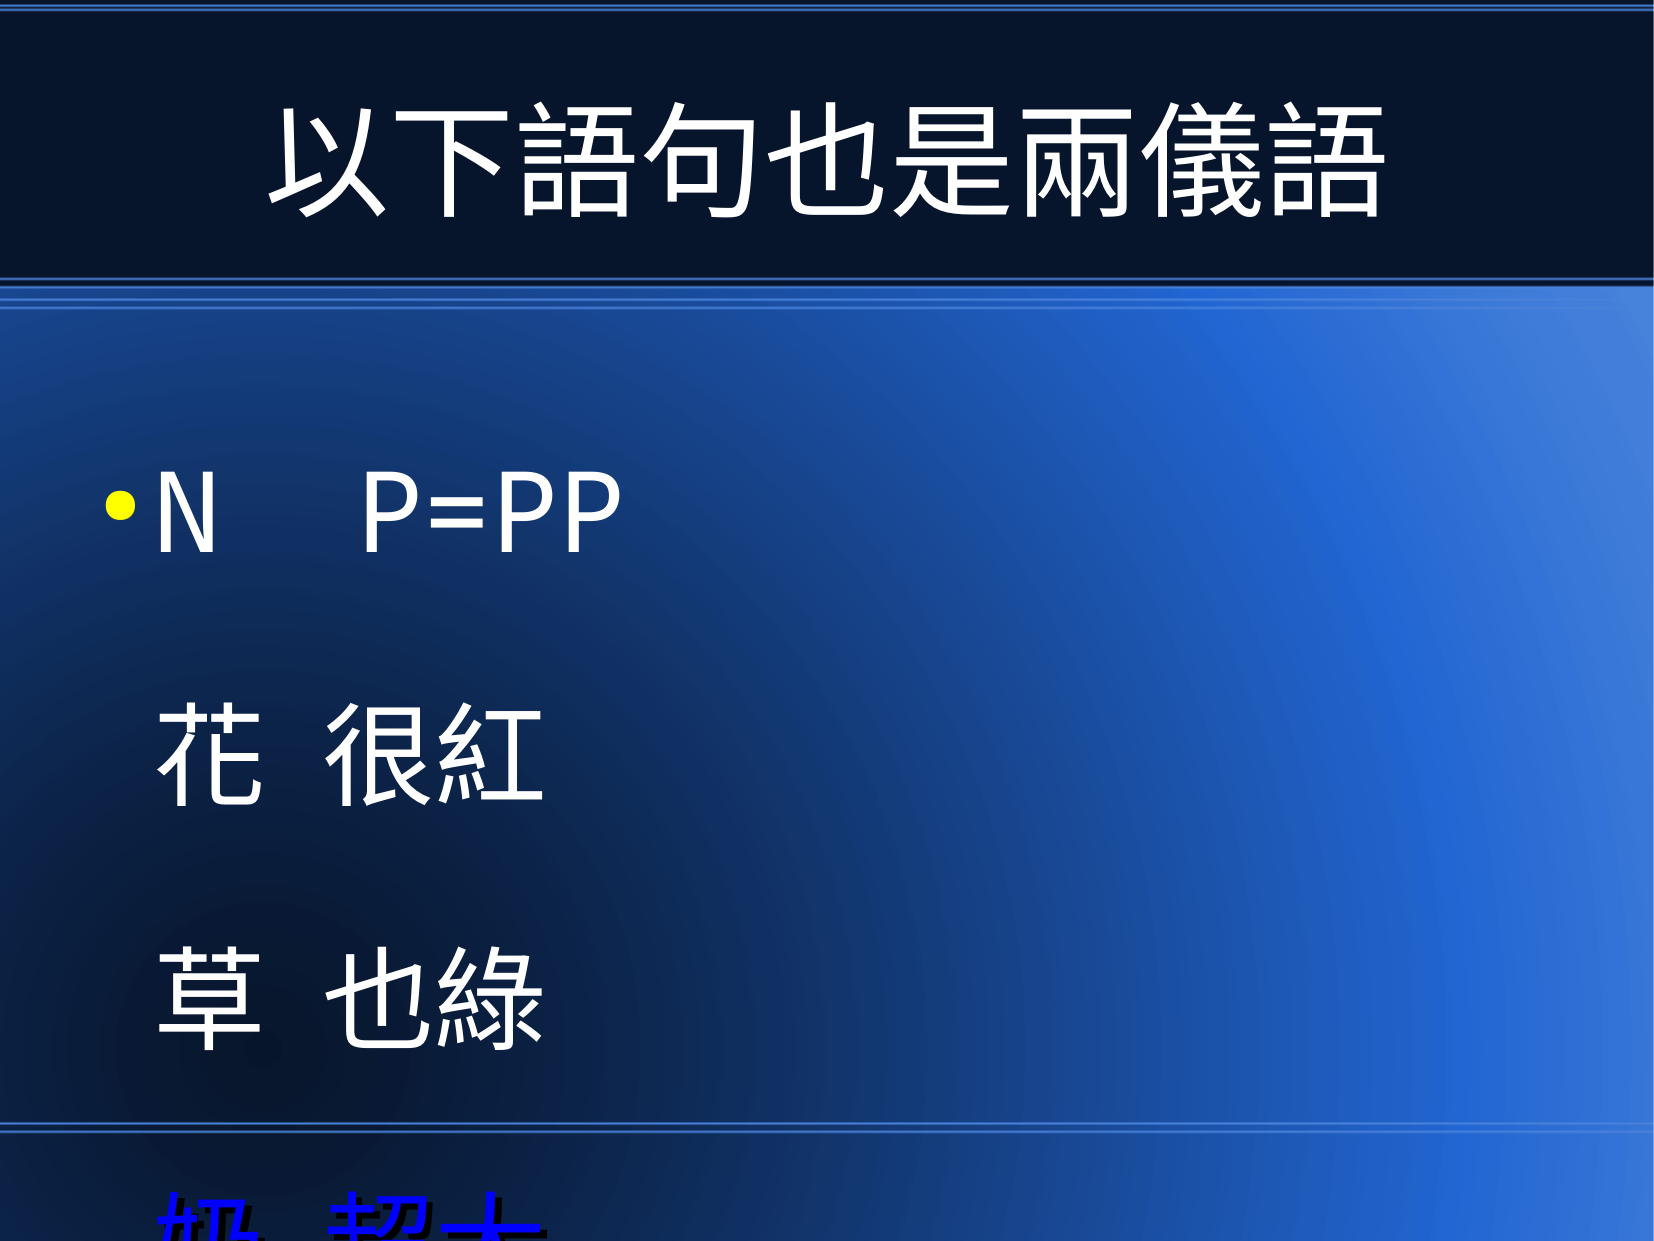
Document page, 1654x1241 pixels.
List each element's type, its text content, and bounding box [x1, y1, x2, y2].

picture [0, 0, 1654, 1241]
list N P=PP 花 很紅 草 也綠 奶 超大 [82, 355, 1571, 1241]
title 以下語句也是兩儀語 [82, 49, 1571, 257]
